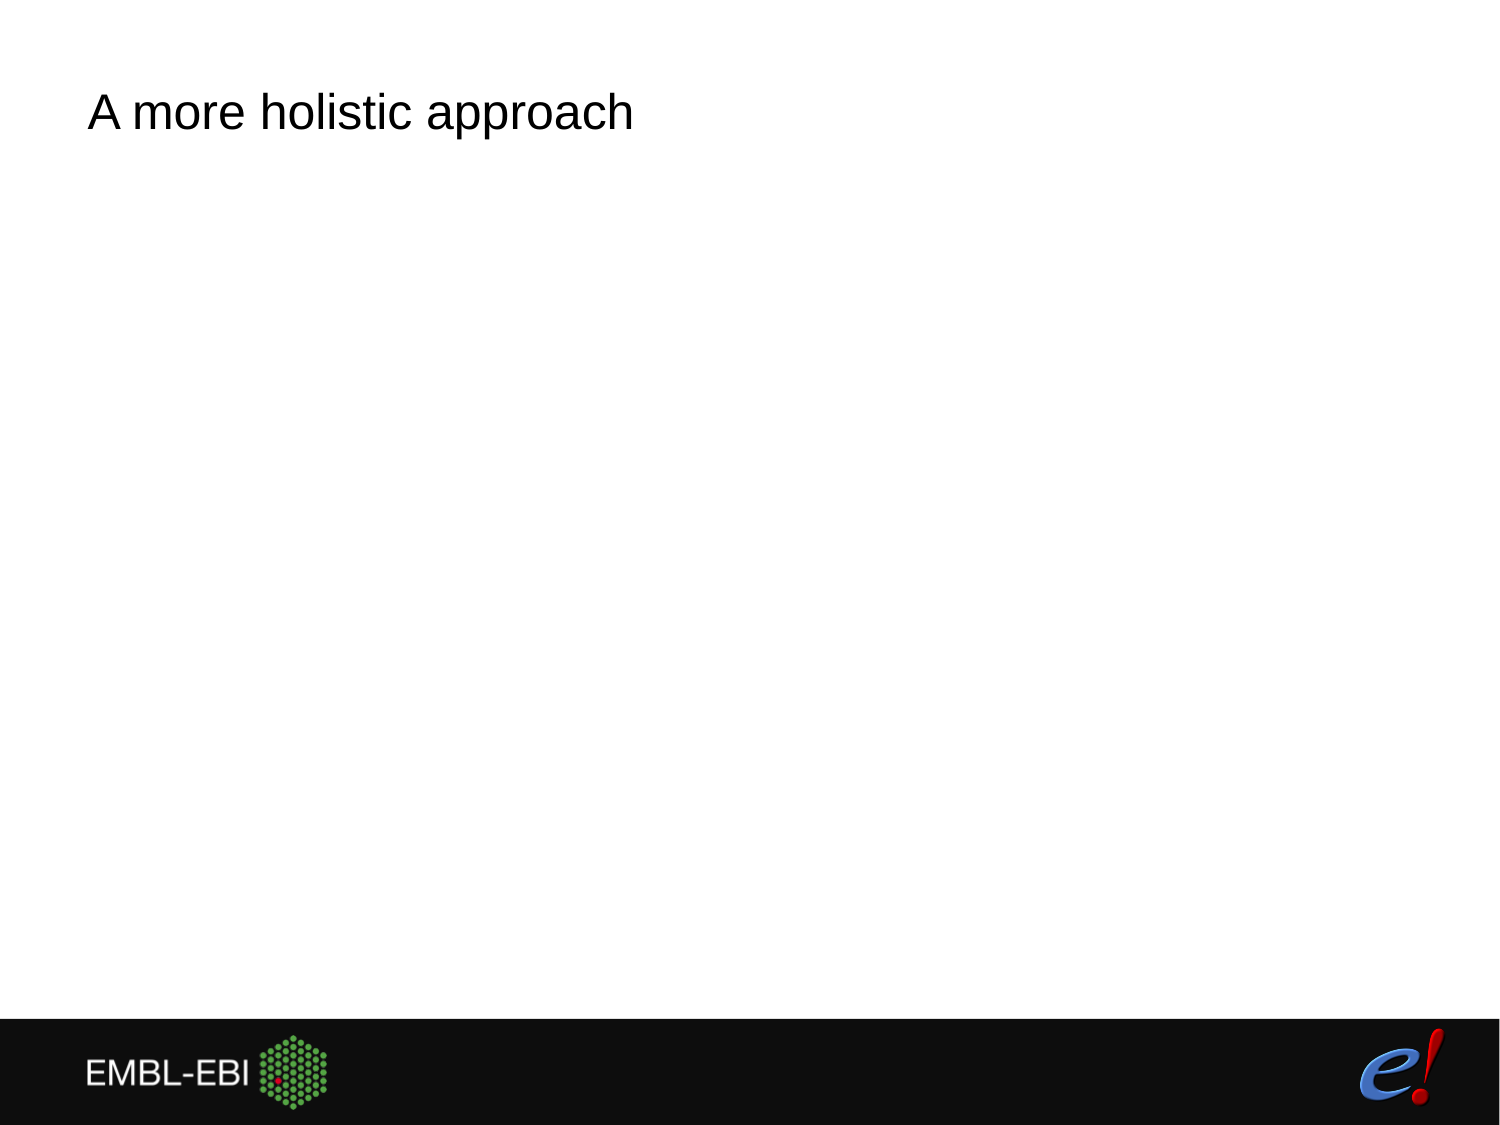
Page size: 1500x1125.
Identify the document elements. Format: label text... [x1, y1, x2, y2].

picture [87, 1035, 327, 1110]
title A more holistic approach [87, 50, 1425, 175]
picture [1357, 1026, 1448, 1112]
